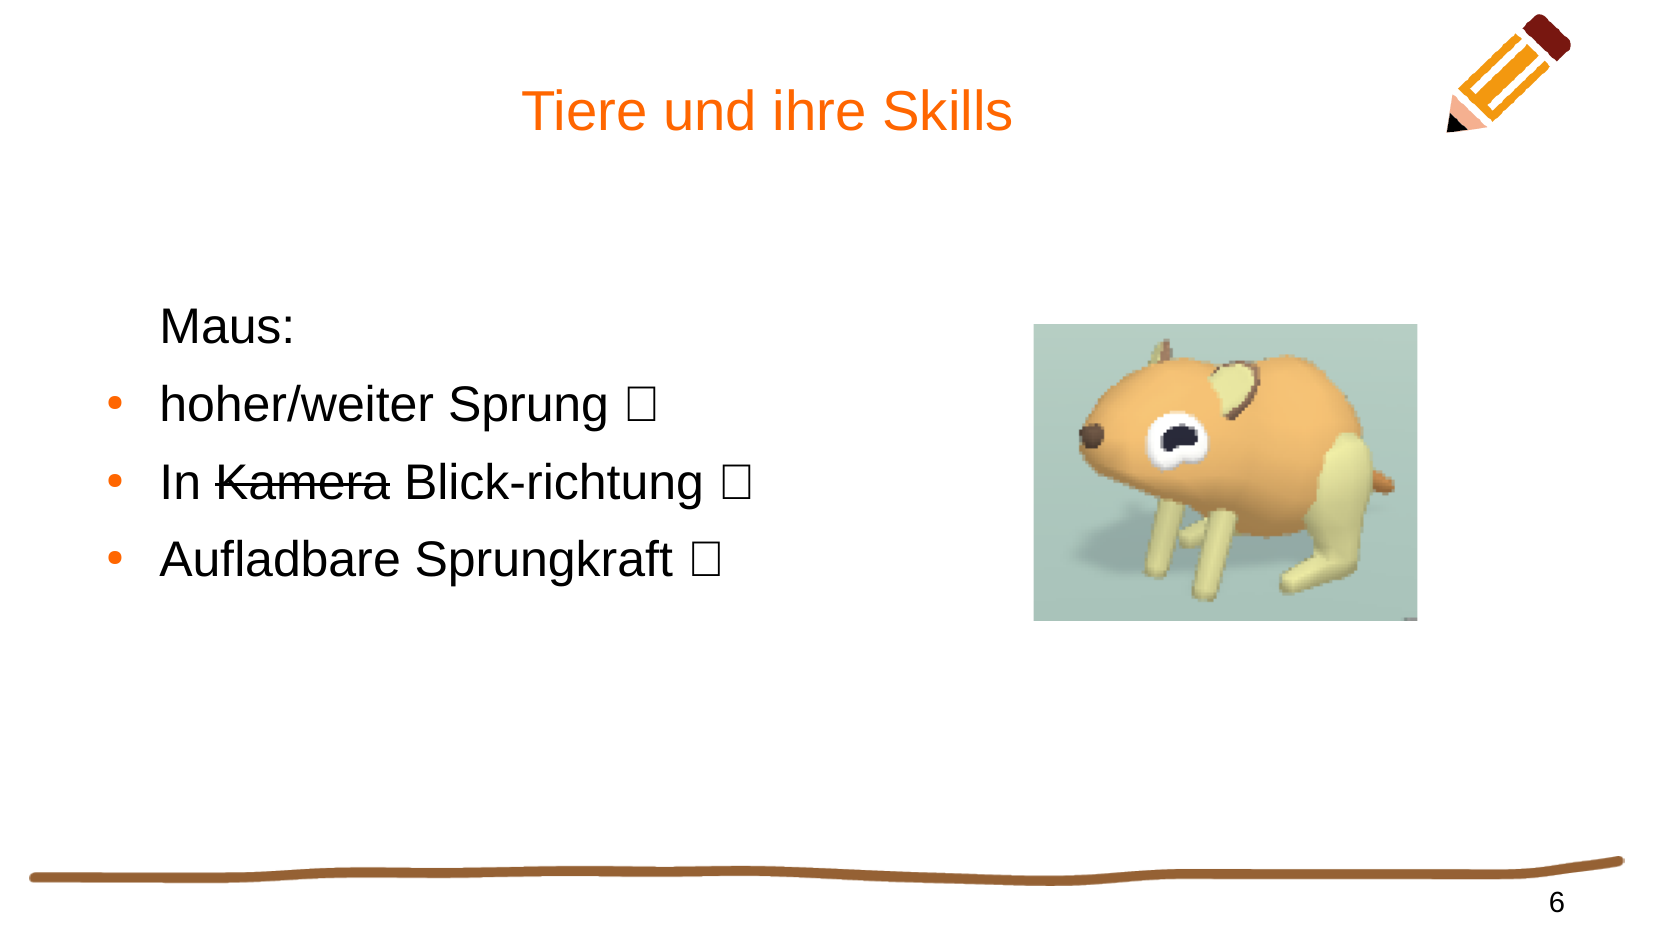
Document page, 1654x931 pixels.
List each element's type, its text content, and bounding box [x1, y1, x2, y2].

picture [29, 856, 1625, 886]
picture [1446, 14, 1571, 133]
picture [1033, 324, 1418, 621]
list Maus: hoher/weiter Sprung ✅ In Kamera Blick-richtung ✅ Aufladbare Sprungkraft ❌ [88, 206, 1565, 680]
title Tiere und ihre Skills [88, 59, 1447, 163]
